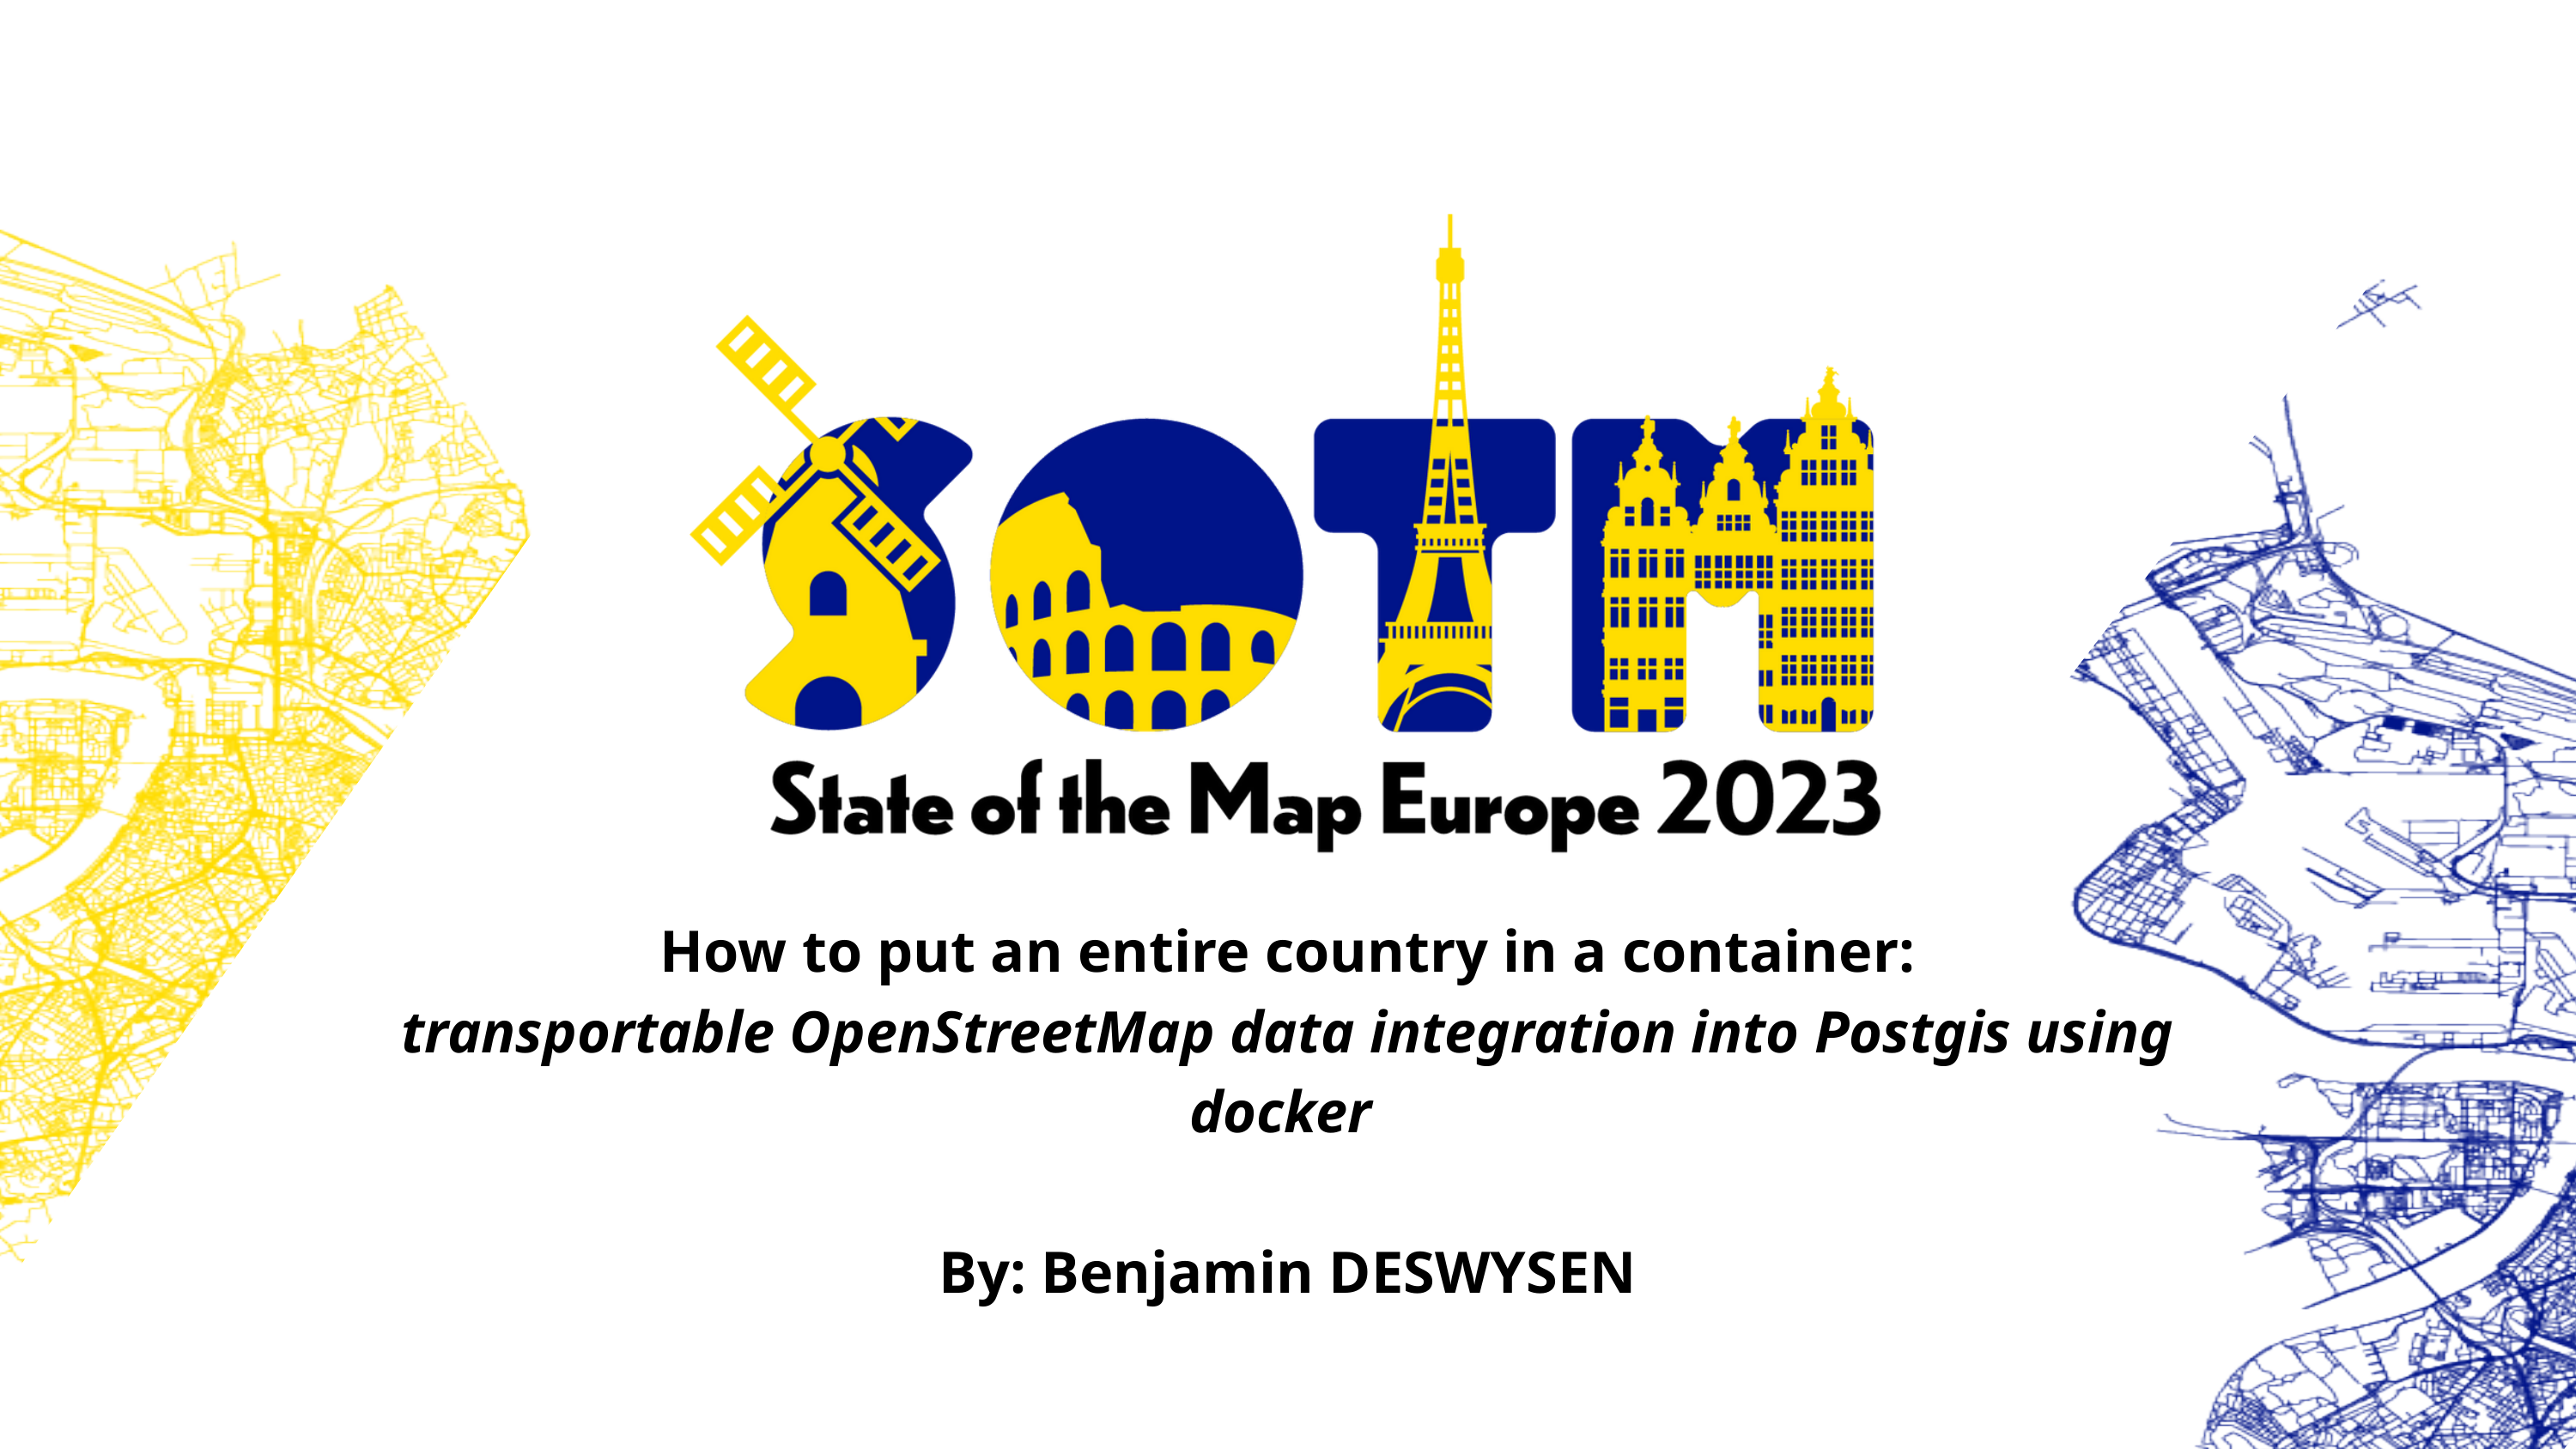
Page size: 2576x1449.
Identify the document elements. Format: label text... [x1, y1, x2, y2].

text_box How to put an entire country in a container: transportable OpenStreetMap data integration into Postgis using docker By: Benjamin DESWYSEN [386, 903, 2190, 1305]
text_box [1897, 155, 2576, 1449]
text_box [0, 0, 1886, 1295]
